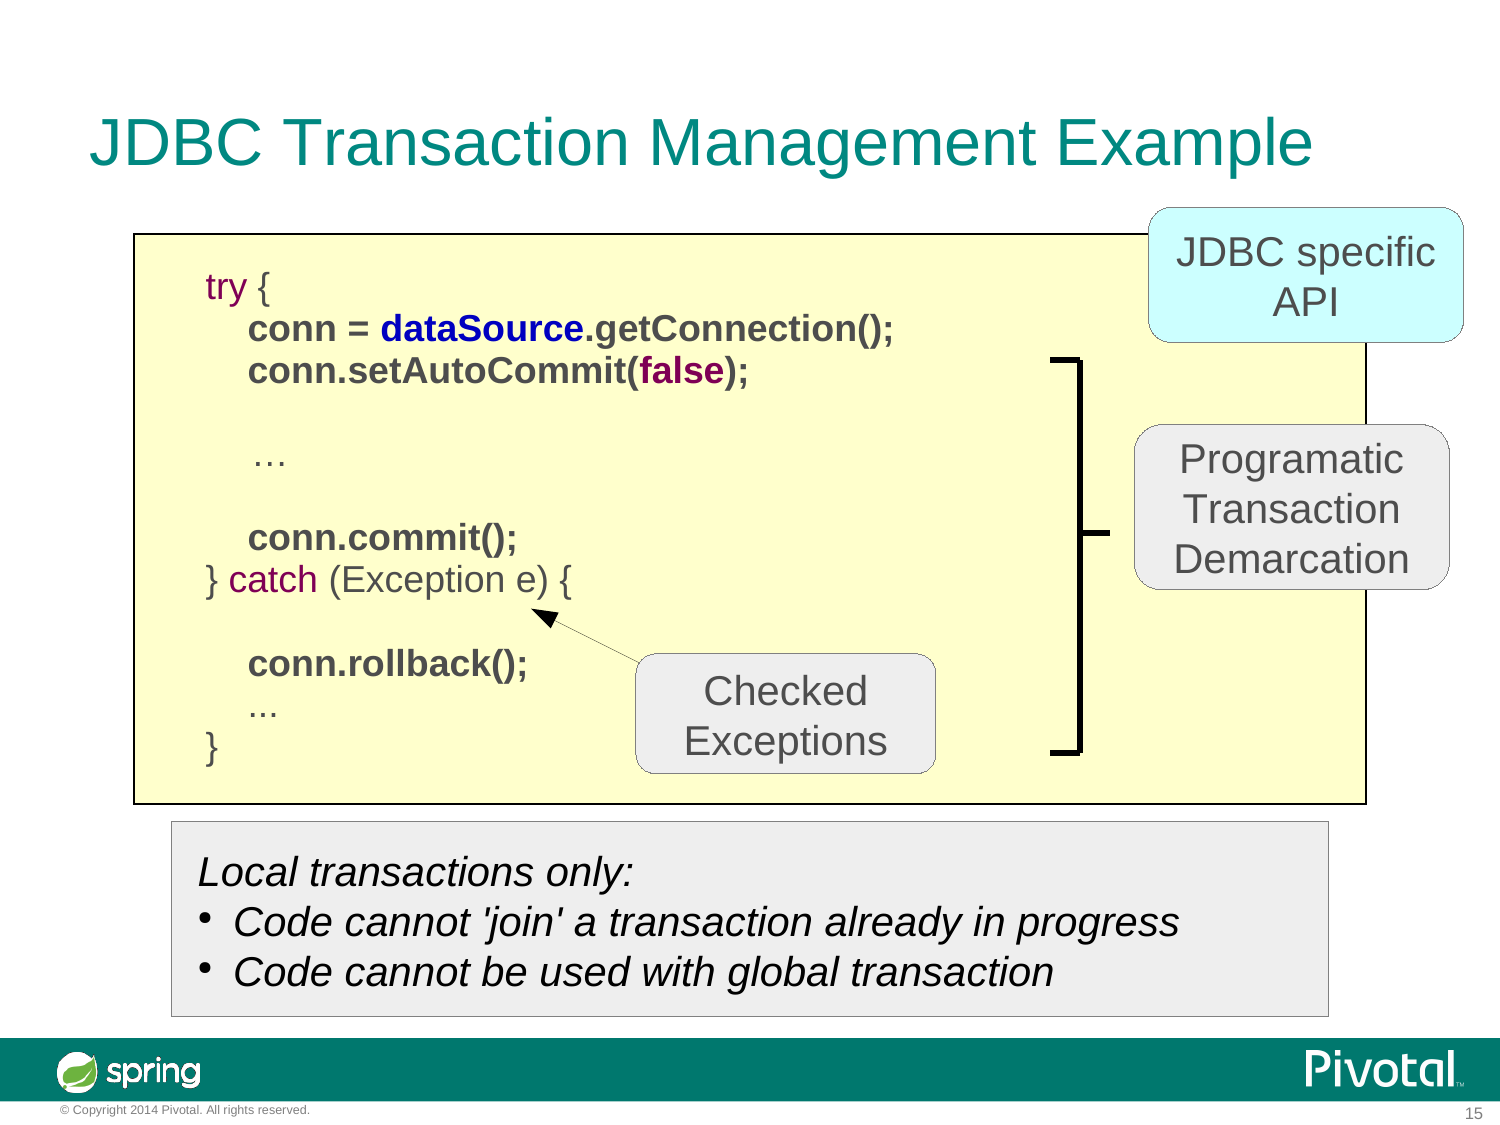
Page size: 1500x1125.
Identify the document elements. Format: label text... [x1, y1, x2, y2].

text_box Programatic Transaction Demarcation [1134, 424, 1450, 590]
title JDBC Transaction Management Example [75, 45, 1426, 233]
picture [32, 1041, 210, 1103]
text_box Local transactions only: Code cannot 'join' a transaction already in progress Code cannot be used with global transaction [171, 821, 1329, 1017]
text_box try { conn = dataSource.getConnection(); conn.setAutoCommit(false); … conn.commit(); } catch (Exception e) { conn.rollback(); ... } [134, 233, 1366, 804]
picture [1306, 1050, 1464, 1087]
text_box Checked Exceptions [635, 653, 936, 774]
text_box JDBC specific API [1148, 207, 1464, 343]
